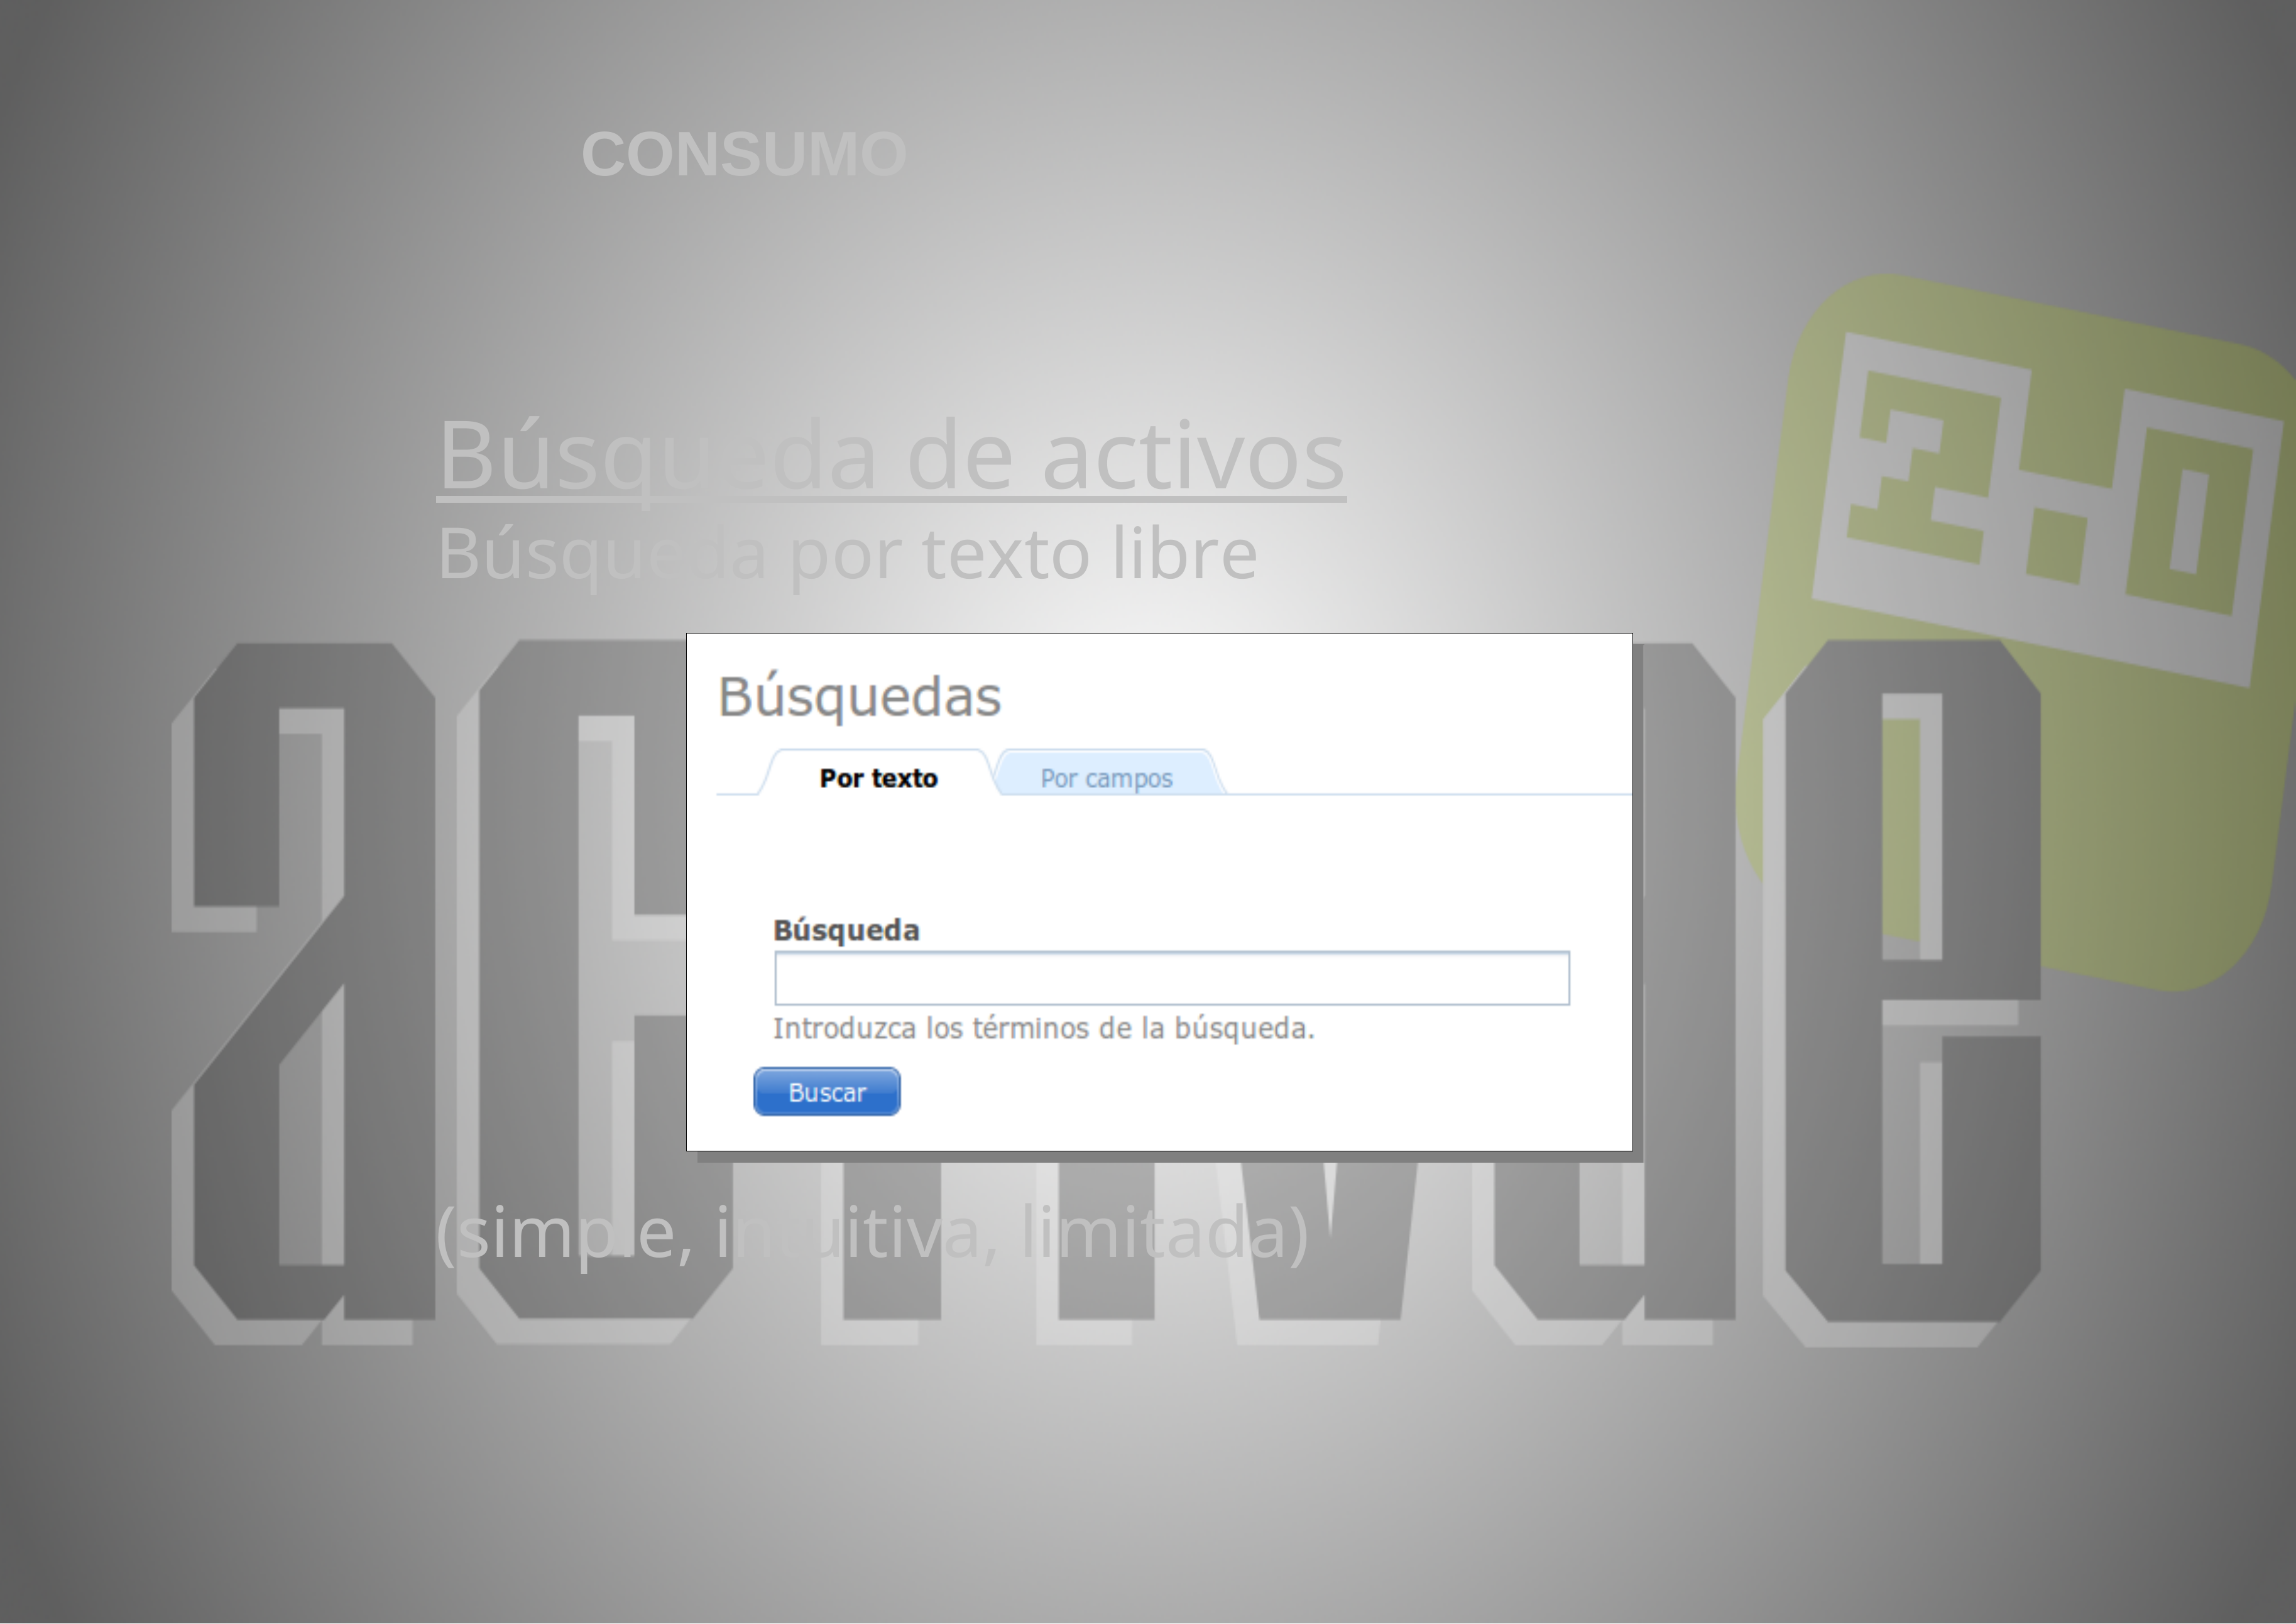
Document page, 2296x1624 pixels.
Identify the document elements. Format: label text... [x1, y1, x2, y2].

text_box Búsqueda de activos Búsqueda por texto libre (simple, intuitiva, limitada) [427, 390, 2004, 1281]
picture [0, 0, 2296, 1623]
text_box CONSUMO [215, 112, 910, 189]
